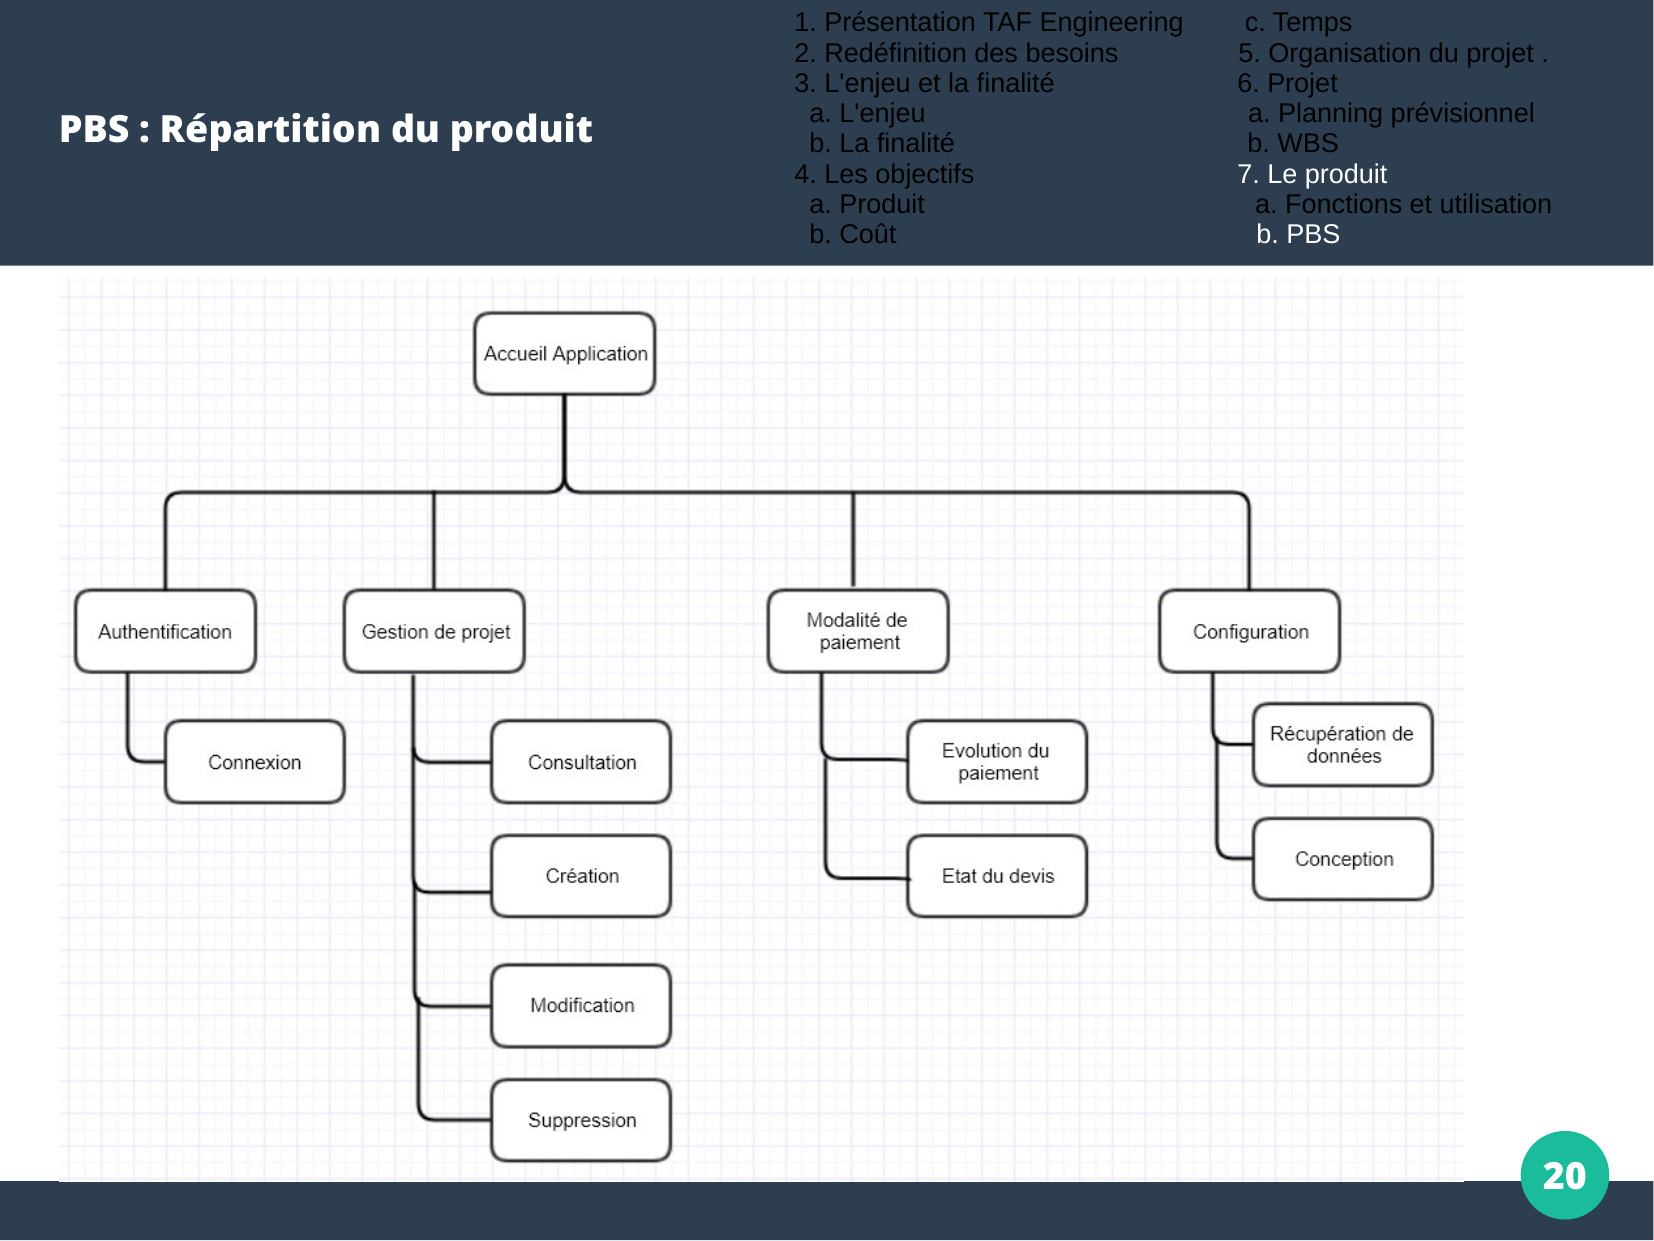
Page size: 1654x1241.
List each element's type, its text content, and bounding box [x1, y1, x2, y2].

picture [59, 277, 1464, 1182]
text_box 1. Présentation TAF Engineering c. Temps 2. Redéfinition des besoins 5. Organisation du projet . 3. L'enjeu et la finalité 6. Projet a. L'enjeu a. Planning prévisionnel b. La finalité b. WBS 4. Les objectifs 7. Le produit a. Produit a. Fonctions et utilisation b. Coût b. PBS [779, 0, 1654, 318]
title PBS : Répartition du produit [59, 49, 779, 207]
